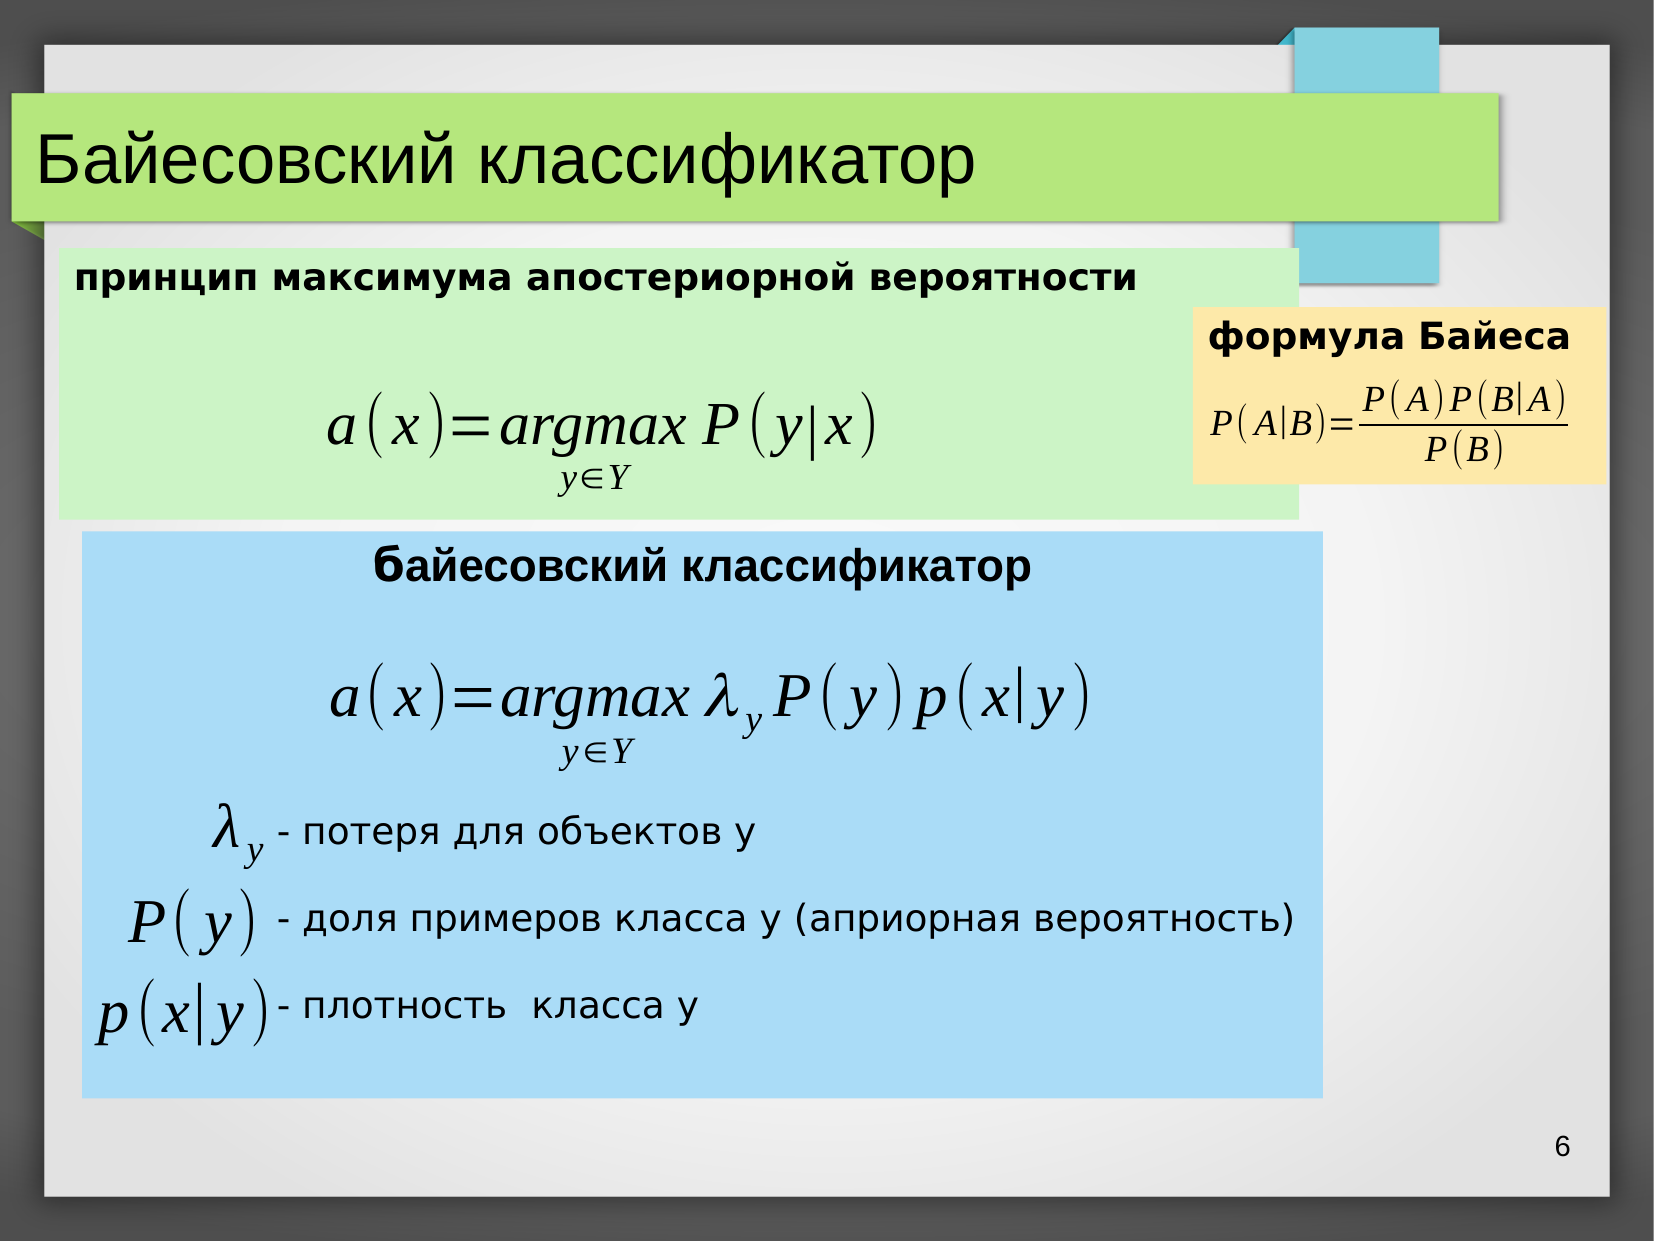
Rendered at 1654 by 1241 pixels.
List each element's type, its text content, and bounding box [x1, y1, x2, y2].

chart [85, 976, 278, 1052]
chart [1204, 377, 1573, 472]
chart [321, 660, 1099, 772]
chart [118, 885, 266, 961]
chart [318, 389, 887, 502]
title Байесовский классификатор [35, 118, 1489, 199]
picture [0, 0, 1654, 1241]
text_box принцип максимума апостериорной вероятности [59, 248, 1300, 520]
text_box формула Байеса [1192, 307, 1607, 485]
text_box байесовский классификатор - потеря для объектов y - доля примеров класса y (априорная вероятность) - плотность класса y [82, 531, 1323, 1099]
chart [202, 791, 273, 870]
